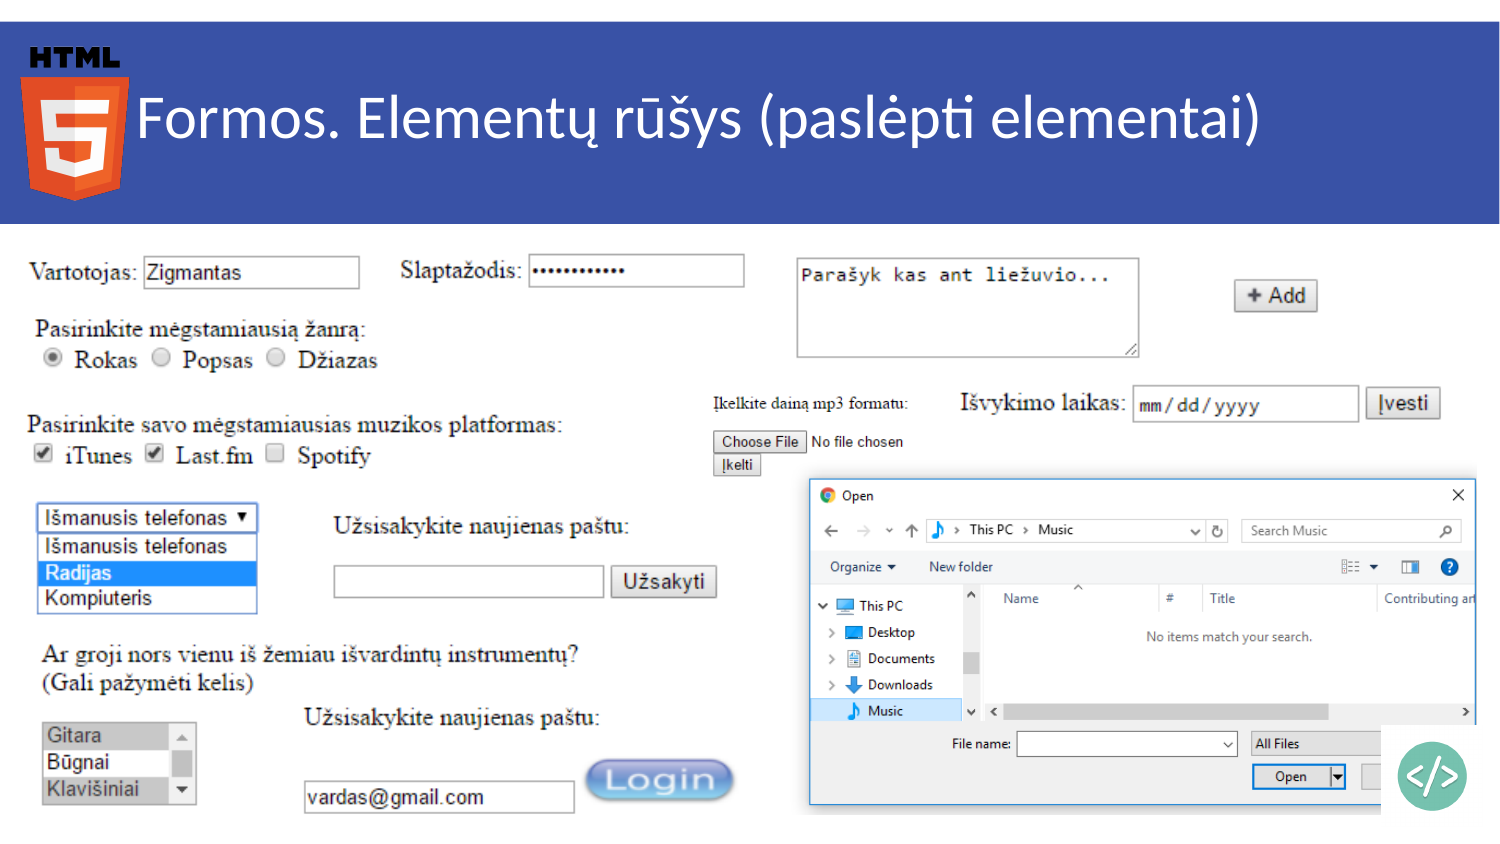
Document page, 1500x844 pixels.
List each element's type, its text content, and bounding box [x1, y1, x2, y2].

picture [394, 246, 756, 296]
picture [36, 379, 1483, 833]
picture [28, 315, 414, 376]
text_box Formos. Elementų rūšys (paslėpti elementai) [122, 72, 1500, 167]
picture [31, 497, 272, 621]
picture [23, 245, 368, 296]
picture [20, 46, 130, 201]
picture [1228, 270, 1326, 319]
picture [20, 401, 591, 478]
picture [789, 250, 1146, 367]
